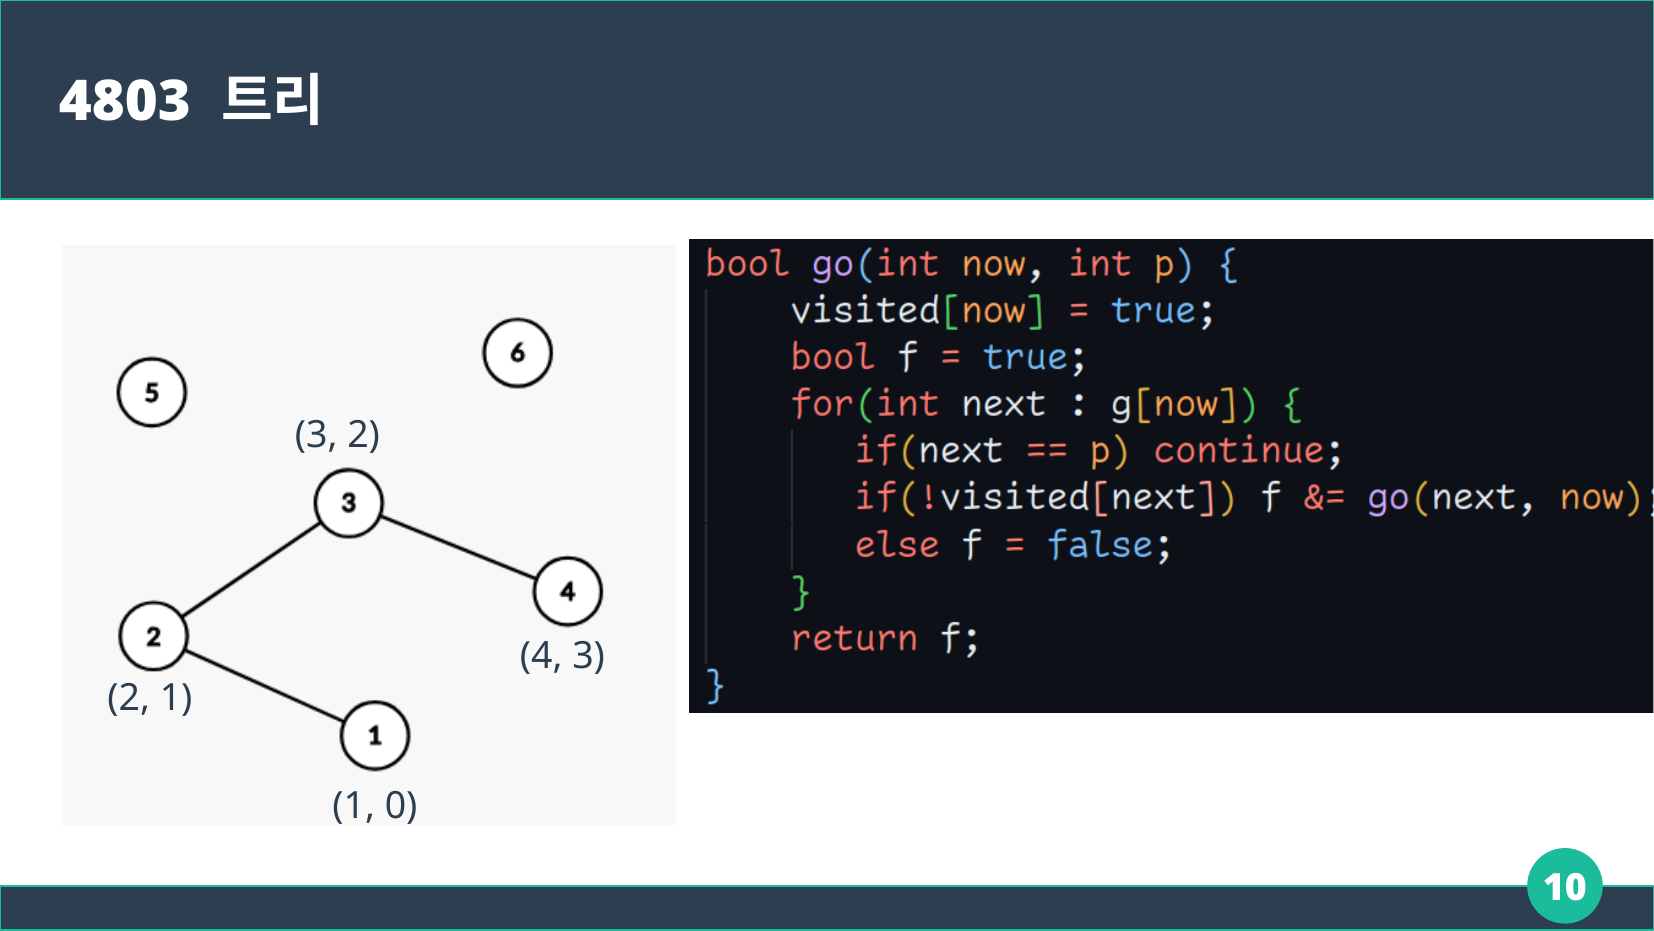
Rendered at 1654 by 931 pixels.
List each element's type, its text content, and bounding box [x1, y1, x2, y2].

title 4803 트리 [59, 37, 1595, 155]
text_box (3, 2) [262, 375, 413, 492]
text_box (1, 0) [300, 745, 451, 863]
text_box (4, 3) [487, 595, 638, 713]
picture [62, 245, 676, 826]
picture [689, 239, 1654, 713]
text_box (2, 1) [75, 637, 226, 755]
